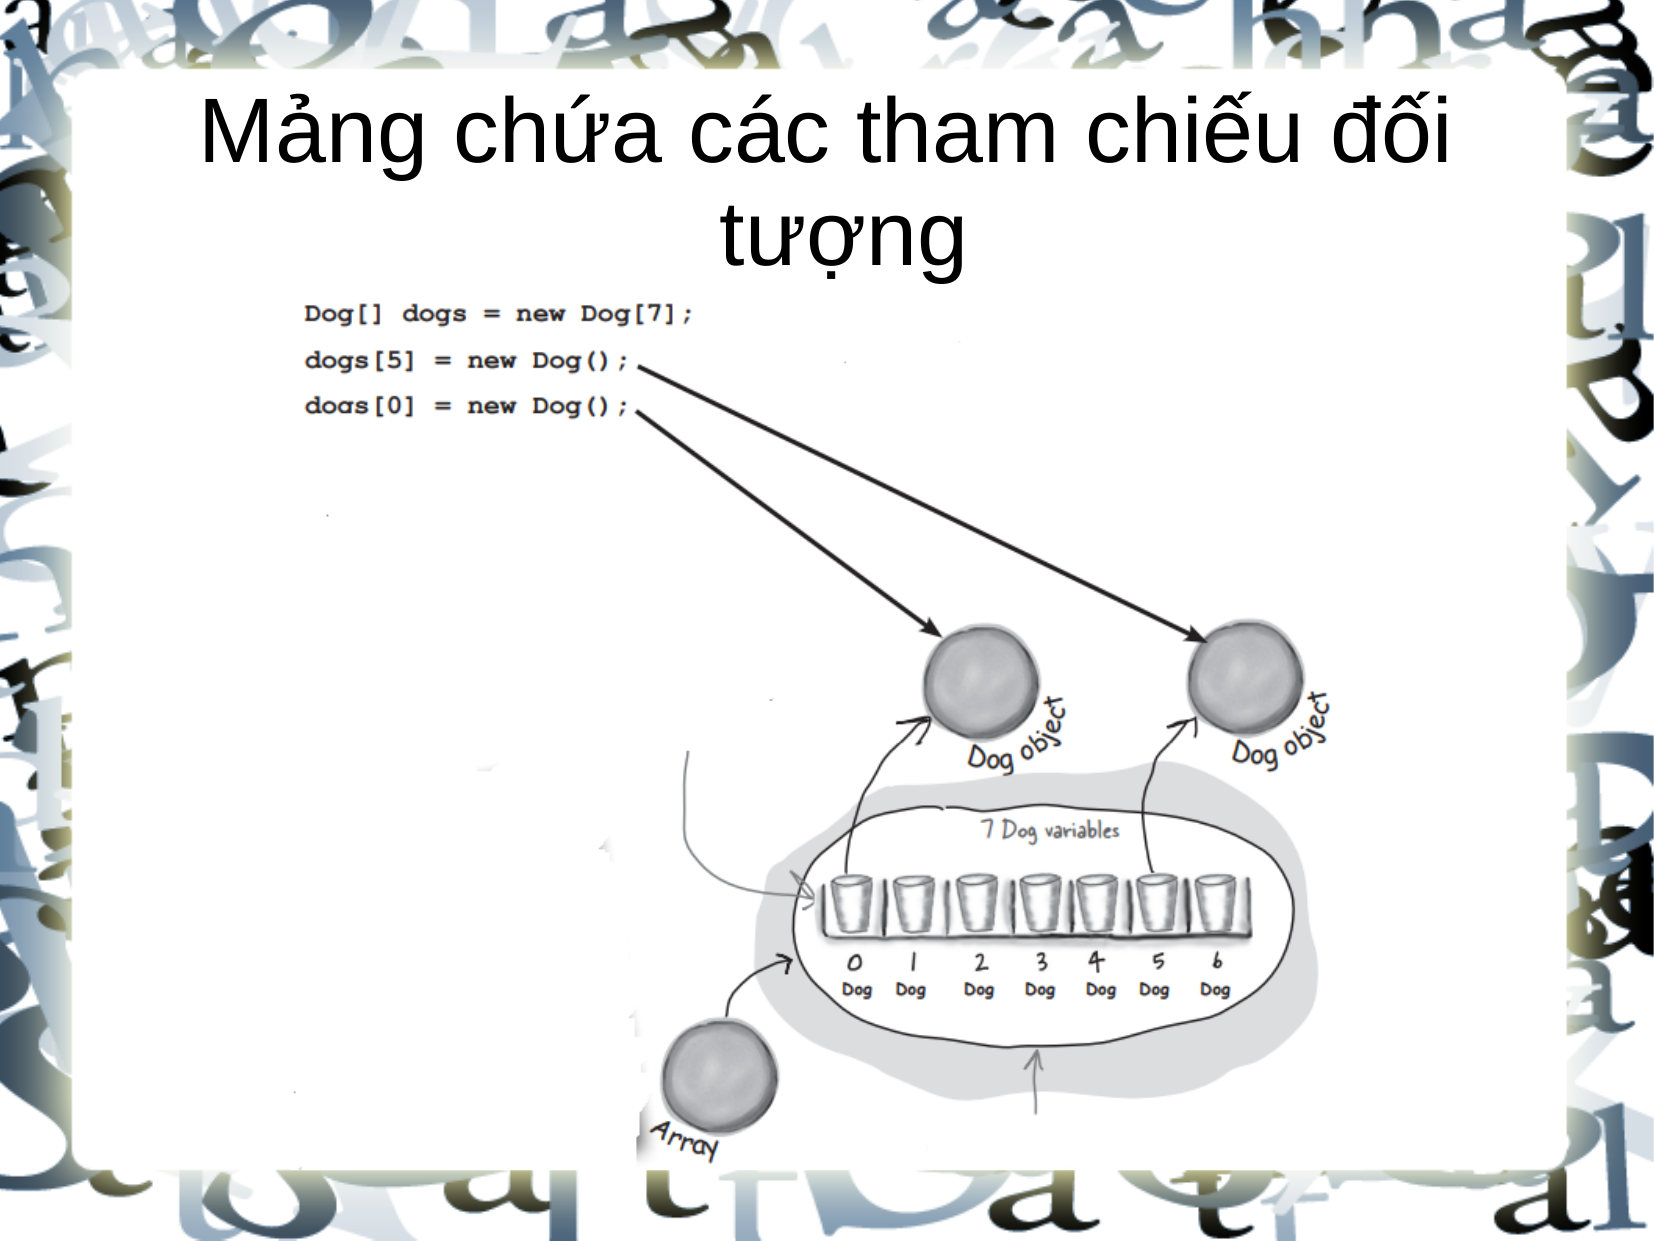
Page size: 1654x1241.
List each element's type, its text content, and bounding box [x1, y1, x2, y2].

picture [0, 0, 1654, 1241]
title Mảng chứa các tham chiếu đối tượng [82, 78, 1571, 287]
